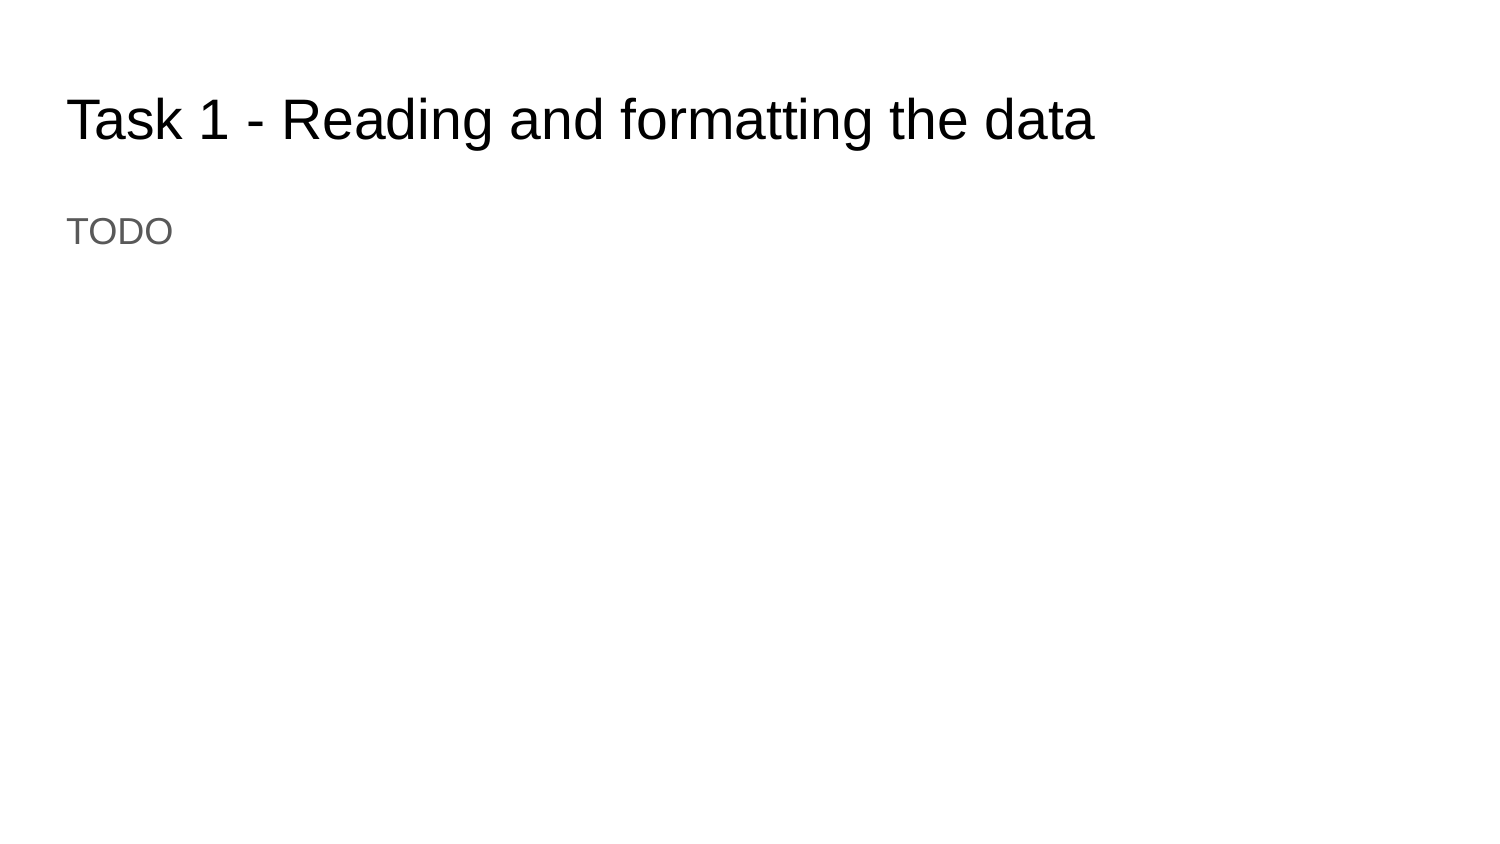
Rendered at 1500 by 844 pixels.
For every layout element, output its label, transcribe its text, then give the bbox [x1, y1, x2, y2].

title Task 1 - Reading and formatting the data [51, 72, 1449, 167]
list TODO [51, 189, 1449, 750]
